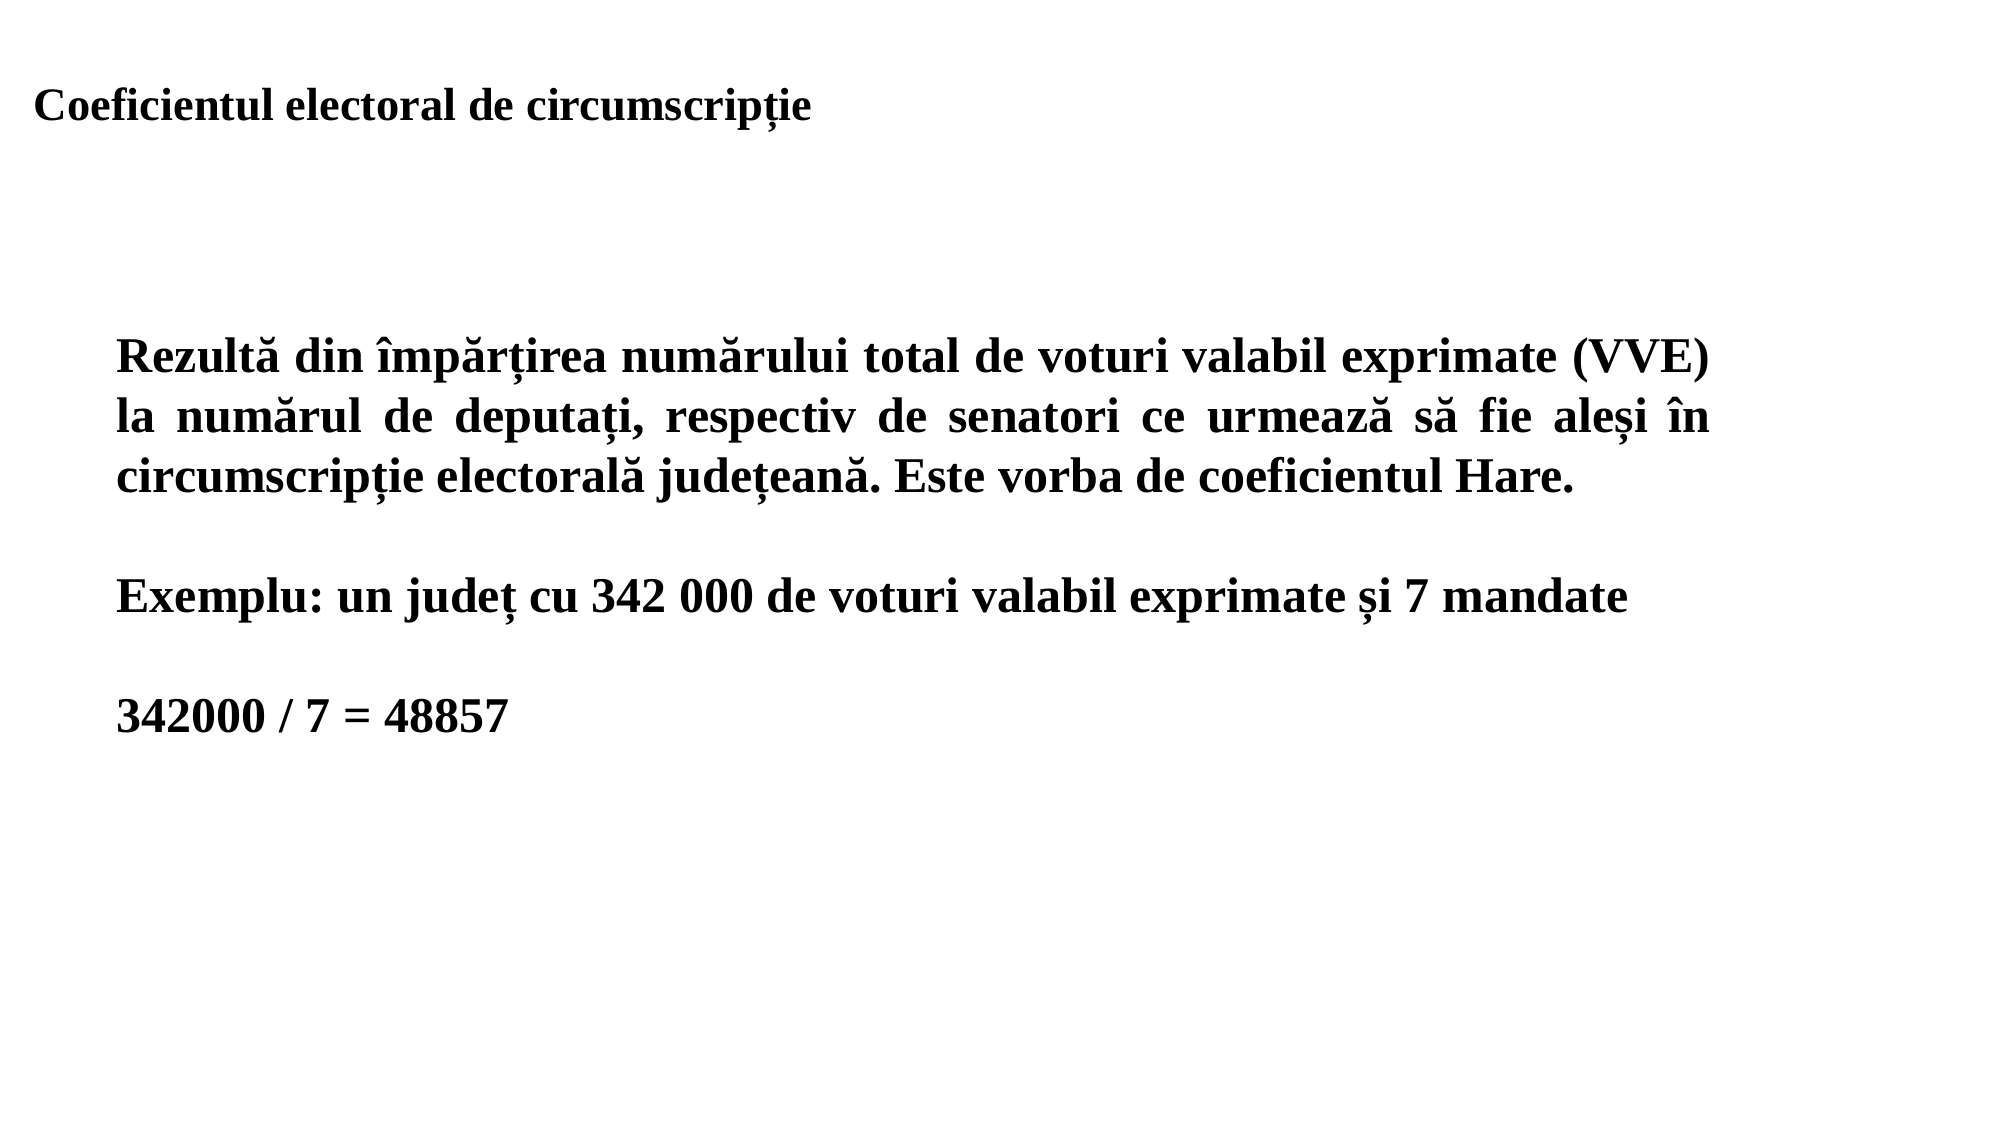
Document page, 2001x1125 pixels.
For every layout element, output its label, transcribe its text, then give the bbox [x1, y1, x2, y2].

text_box Rezultă din împărțirea numărului total de voturi valabil exprimate (VVE) la numărul de deputați, respectiv de senatori ce urmează să fie aleși în circumscripție electorală județeană. Este vorba de coeficientul Hare. Exemplu: un județ cu 342 000 de voturi valabil exprimate și 7 mandate 342000 / 7 = 48857 [102, 255, 1732, 851]
title Coeficientul electoral de circumscripție [18, 72, 1892, 194]
